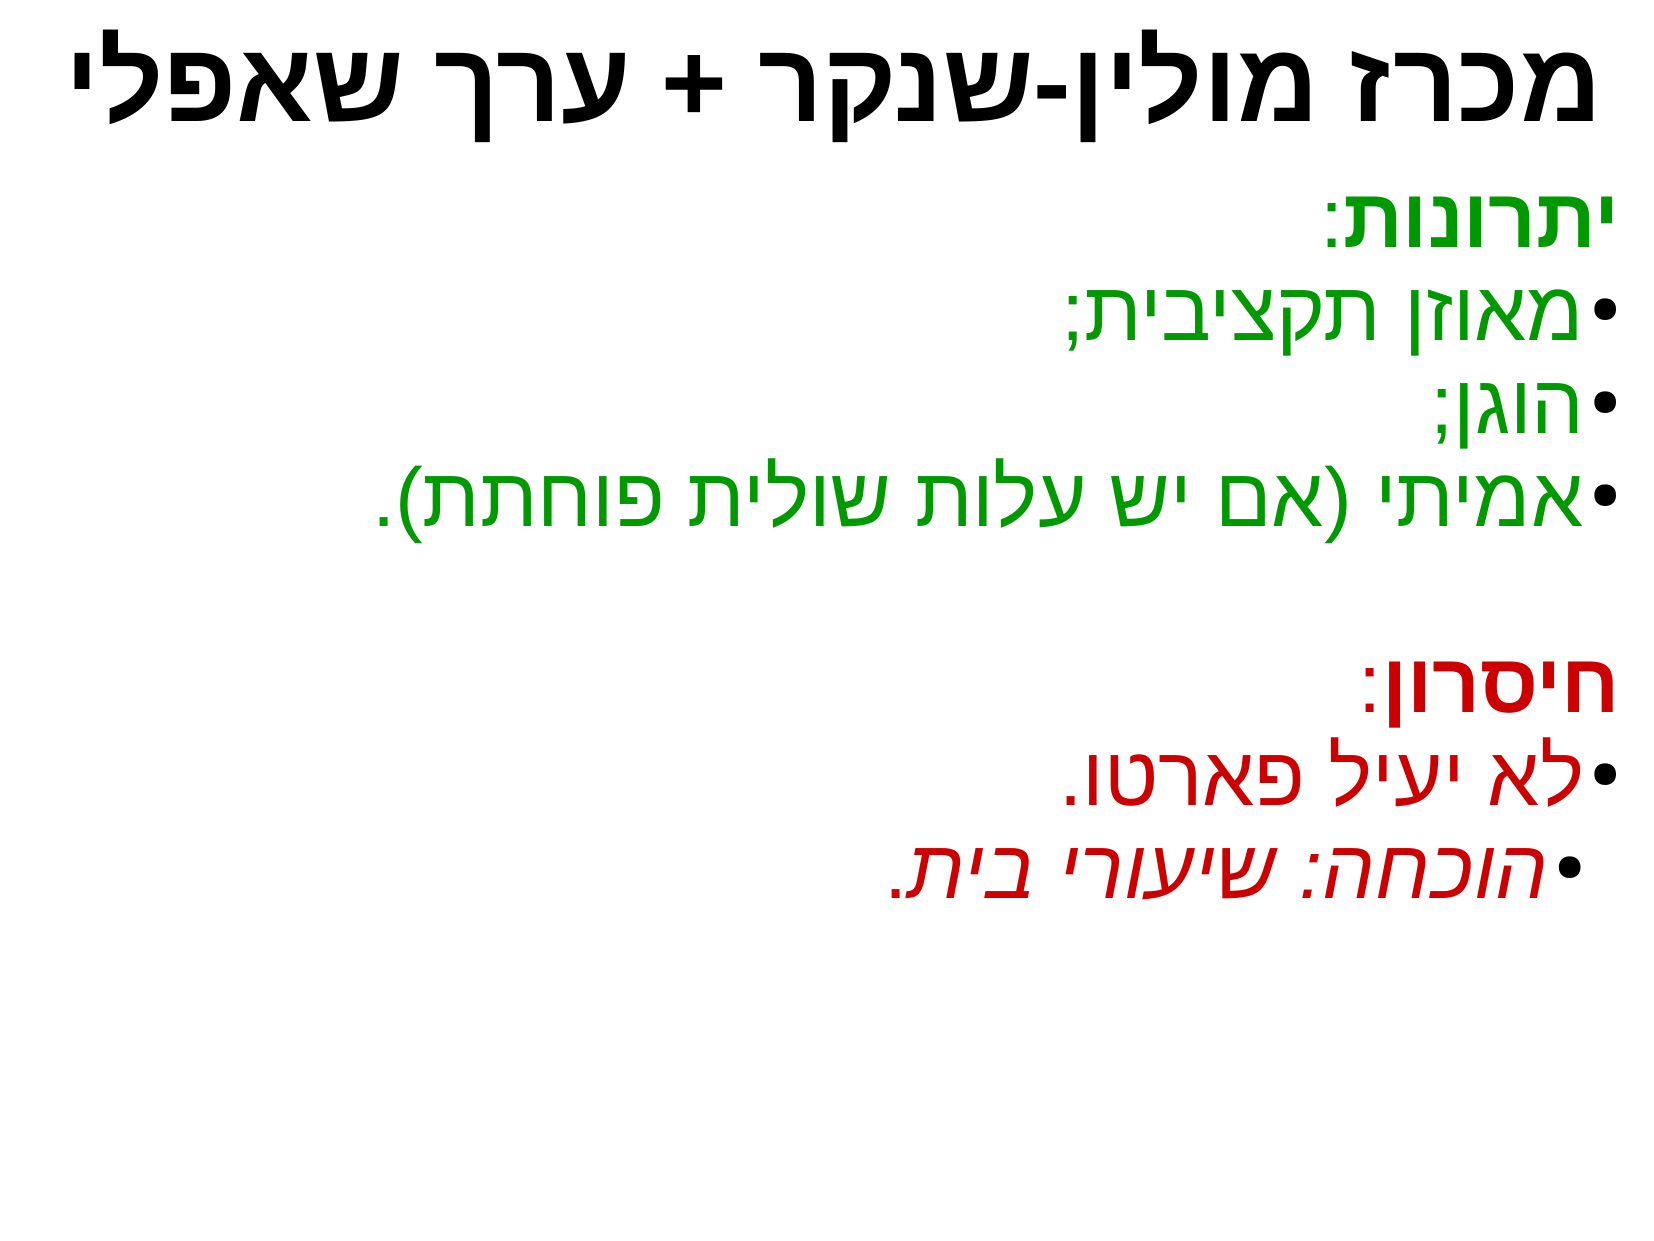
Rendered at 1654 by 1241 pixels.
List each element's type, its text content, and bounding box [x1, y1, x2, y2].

title מכרז מולין-שנקר + ערך שאפלי [15, 15, 1654, 151]
text_box יתרונות: מאוזן תקציבית; הוגן; אמיתי (אם יש עלות שולית פוחתת). חיסרון: לא יעיל פארטו. הוכחה: שיעורי בית. [15, 165, 1636, 1223]
